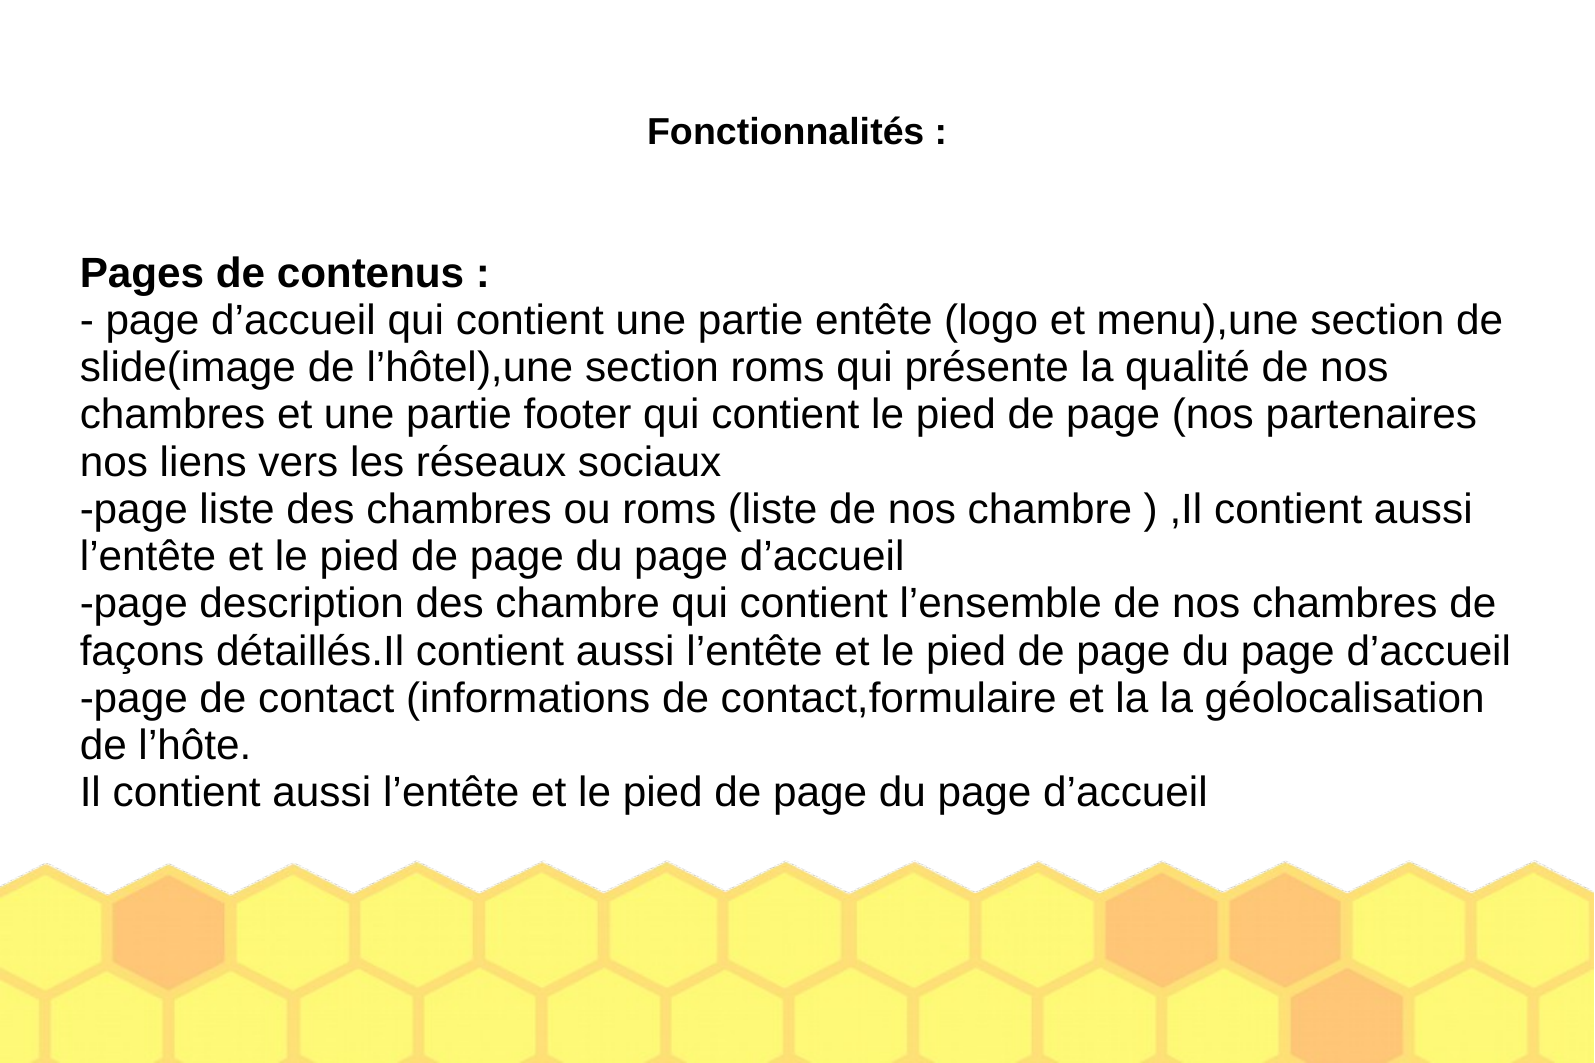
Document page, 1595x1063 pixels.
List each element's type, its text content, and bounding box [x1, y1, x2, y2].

list Pages de contenus : - page d’accueil qui contient une partie entête (logo et menu),une section de slide(image de l’hôtel),une section roms qui présente la qualité de nos chambres et une partie footer qui contient le pied de page (nos partenaires nos liens vers les réseaux sociaux -page liste des chambres ou roms (liste de nos chambre ) ,Il contient aussi l’entête et le pied de page du page d’accueil -page description des chambre qui contient l’ensemble de nos chambres de façons détaillés.Il contient aussi l’entête et le pied de page du page d’accueil -page de contact (informations de contact,formulaire et la la géolocalisation de l’hôte. Il contient aussi l’entête et le pied de page du page d’accueil [79, 248, 1515, 866]
title Fonctionnalités : [79, 42, 1515, 220]
picture [0, 858, 1594, 1063]
